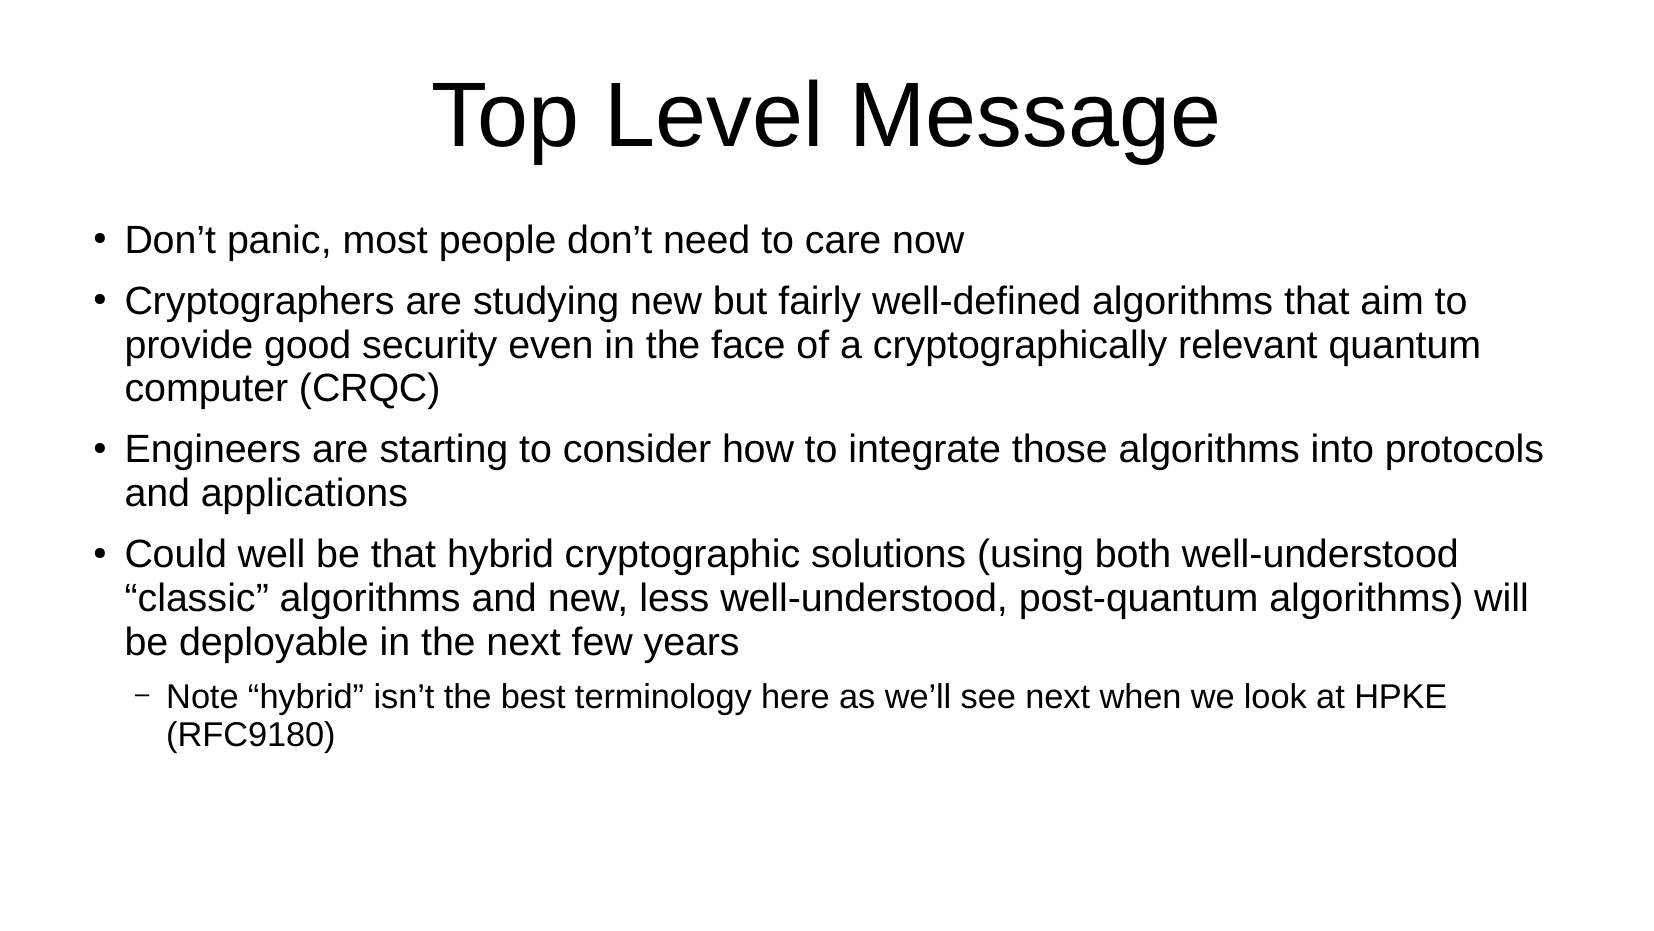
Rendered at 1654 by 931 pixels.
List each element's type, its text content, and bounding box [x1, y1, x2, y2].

list Don’t panic, most people don’t need to care now Cryptographers are studying new but fairly well-defined algorithms that aim to provide good security even in the face of a cryptographically relevant quantum computer (CRQC) Engineers are starting to consider how to integrate those algorithms into protocols and applications Could well be that hybrid cryptographic solutions (using both well-understood “classic” algorithms and new, less well-understood, post-quantum algorithms) will be deployable in the next few years Note “hybrid” isn’t the best terminology here as we’ll see next when we look at HPKE (RFC9180) [82, 217, 1571, 758]
title Top Level Message [82, 37, 1571, 193]
